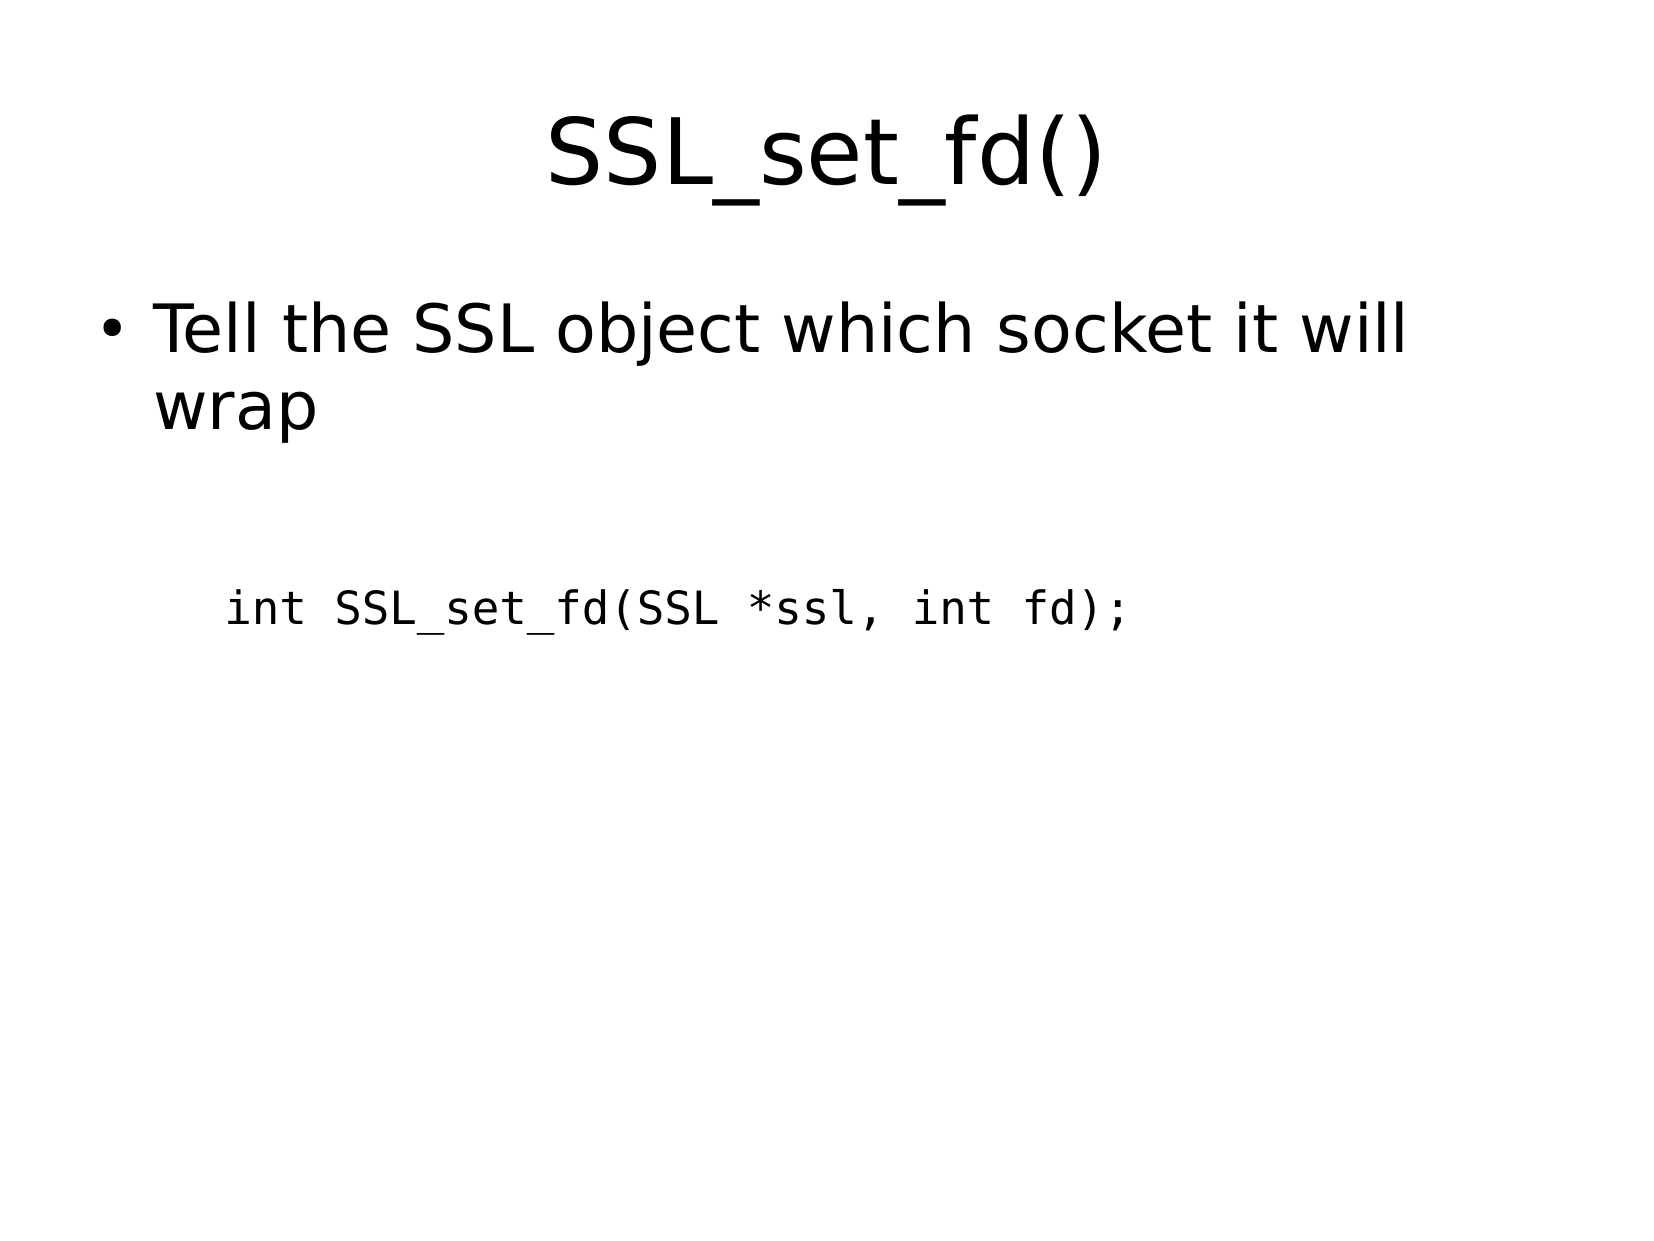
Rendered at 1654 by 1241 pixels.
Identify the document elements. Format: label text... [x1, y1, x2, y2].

title SSL_set_fd() [82, 56, 1571, 250]
list Tell the SSL object which socket it will wrap int SSL_set_fd(SSL *ssl, int fd); [82, 290, 1571, 1109]
